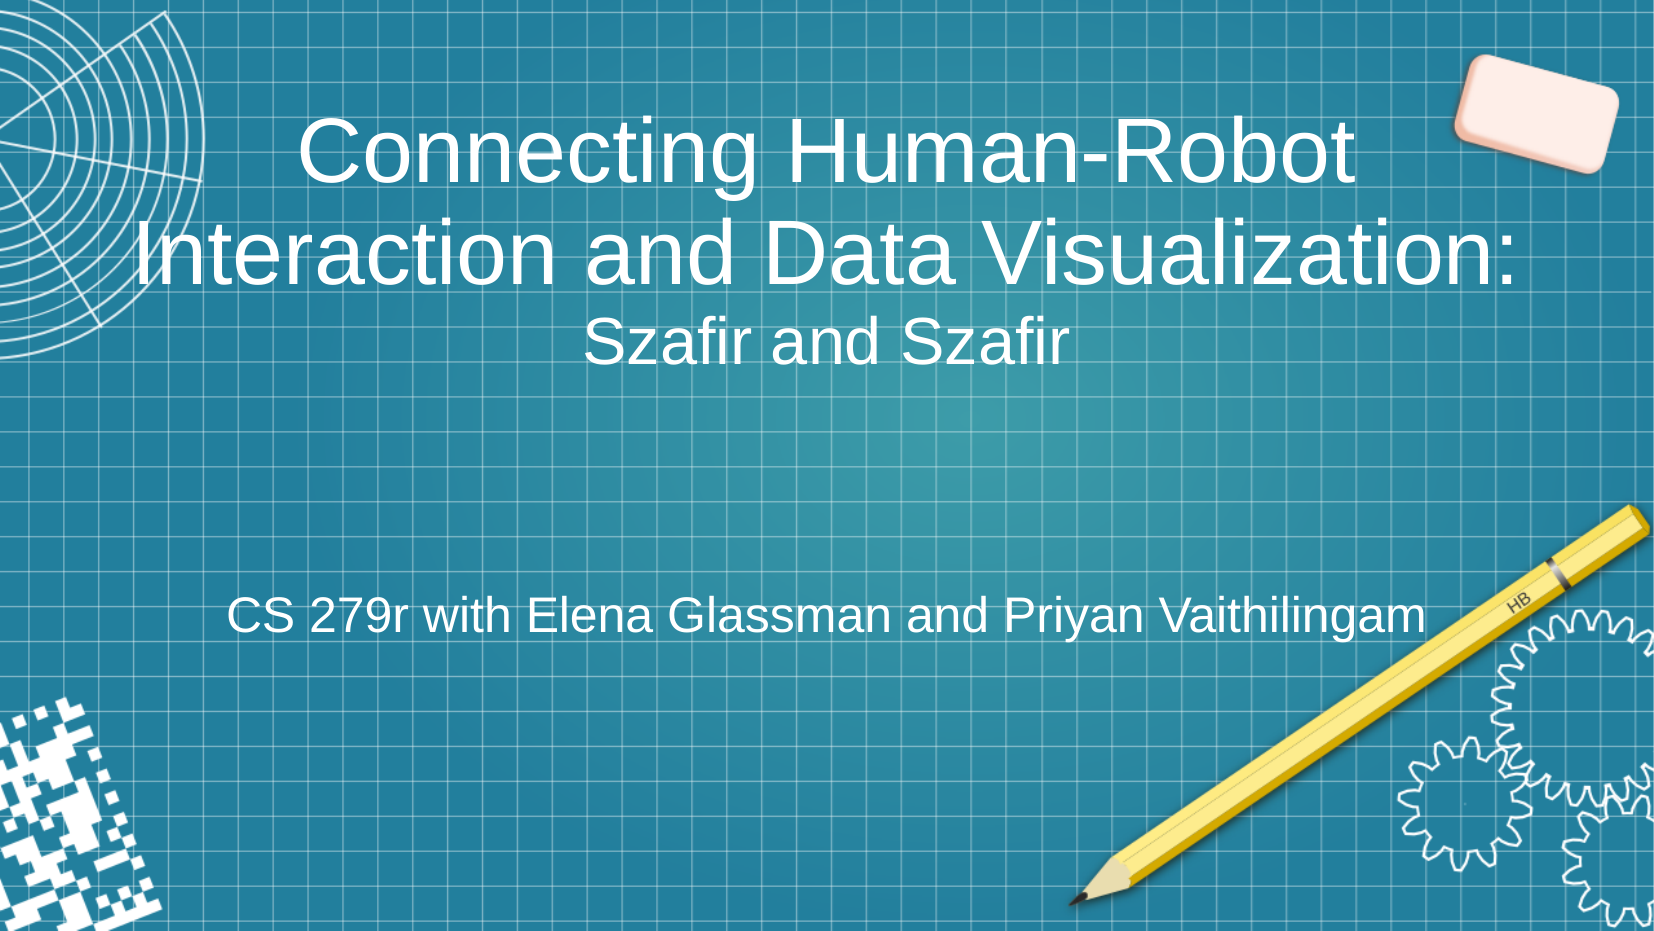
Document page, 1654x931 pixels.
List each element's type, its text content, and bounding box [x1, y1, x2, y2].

title Connecting Human-Robot Interaction and Data Visualization: Szafir and Szafir [82, 99, 1571, 379]
subtitle CS 279r with Elena Glassman and Priyan Vaithilingam [82, 389, 1571, 842]
picture [0, 0, 1654, 931]
